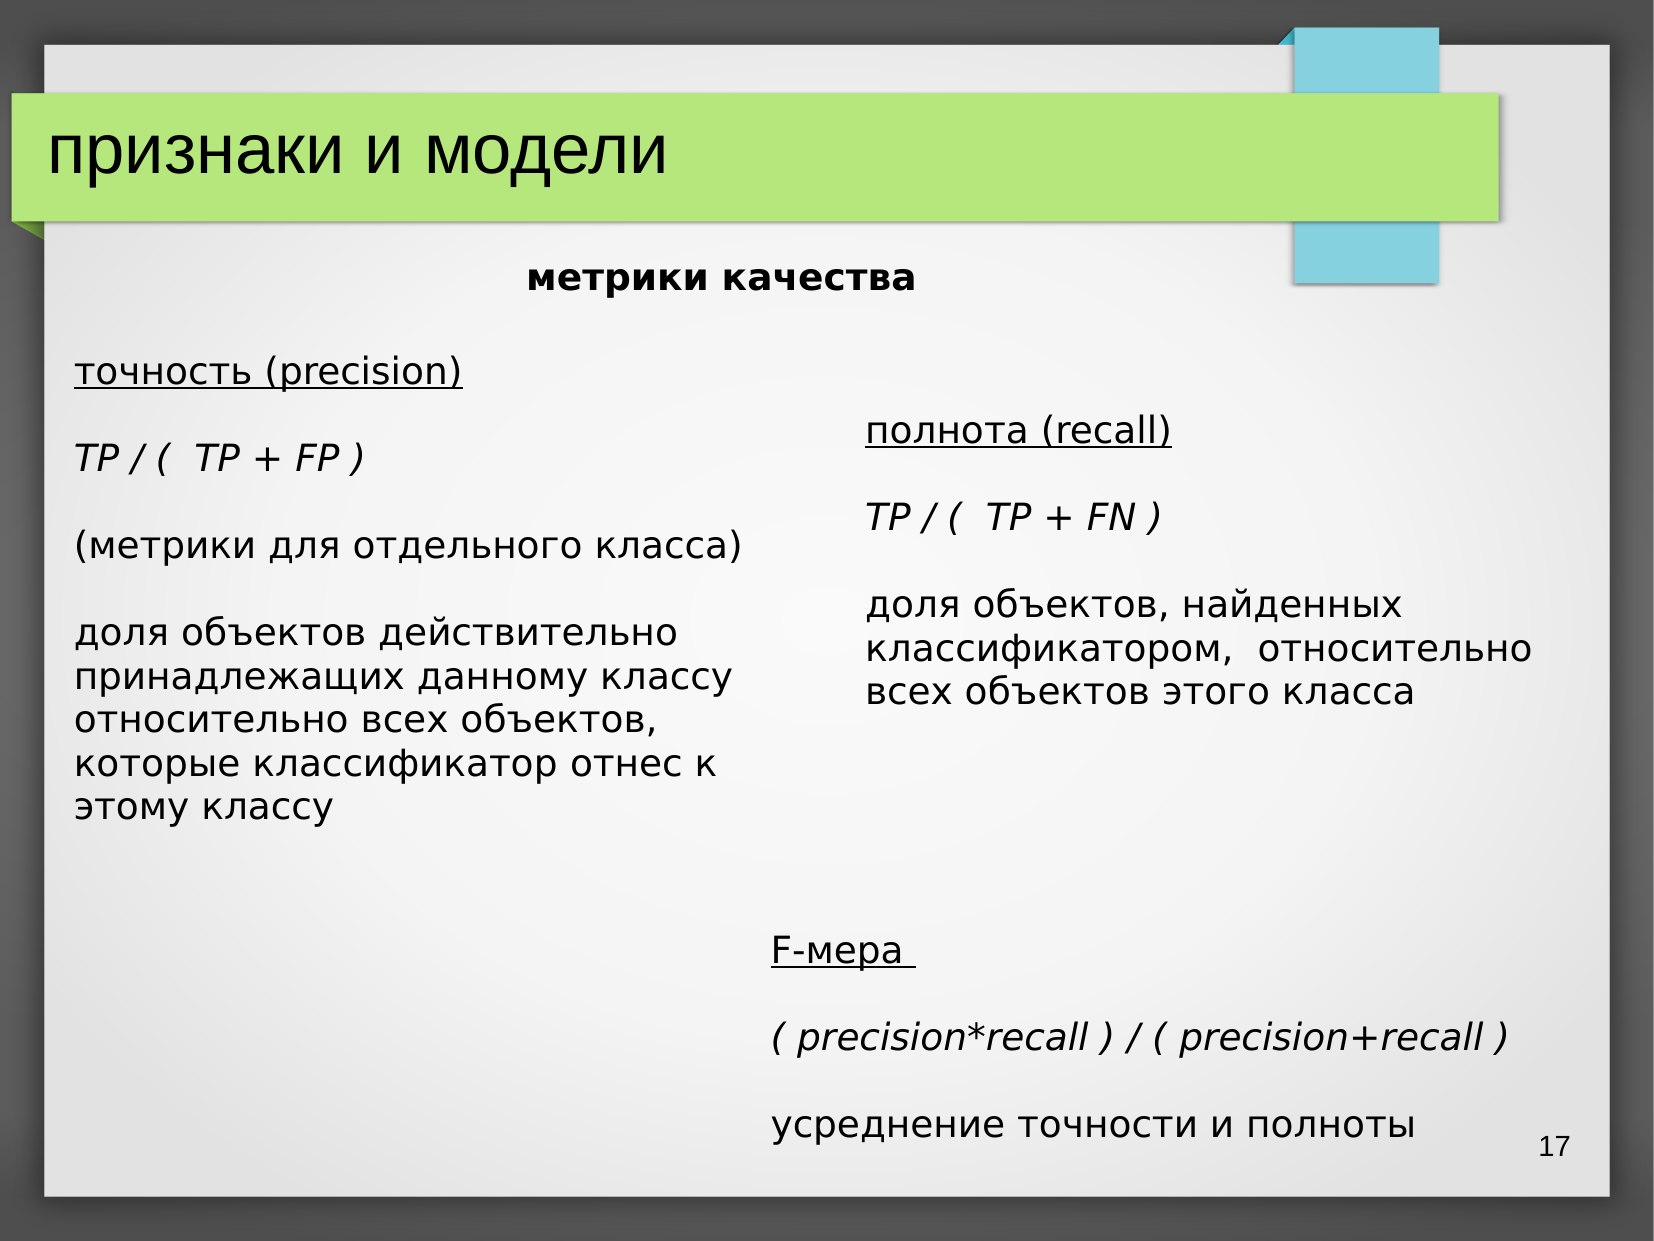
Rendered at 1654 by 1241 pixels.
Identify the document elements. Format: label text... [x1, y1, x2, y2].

text_box точность (precision) TP / ( TP + FP ) (метрики для отдельного класса) доля объектов действительно принадлежащих данному классу относительно всех объектов, которые классификатор отнес к этому классу [59, 342, 851, 863]
text_box F-мера ( precision*recall ) / ( precision+recall ) усреднение точности и полноты [755, 921, 1536, 1205]
title признаки и модели [47, 113, 1465, 185]
text_box полнота (recall) TP / ( TP + FN ) доля объектов, найденных классификатором, относительно всех объектов этого класса [851, 401, 1595, 745]
text_box метрики качества [511, 248, 945, 308]
picture [0, 0, 1654, 1241]
